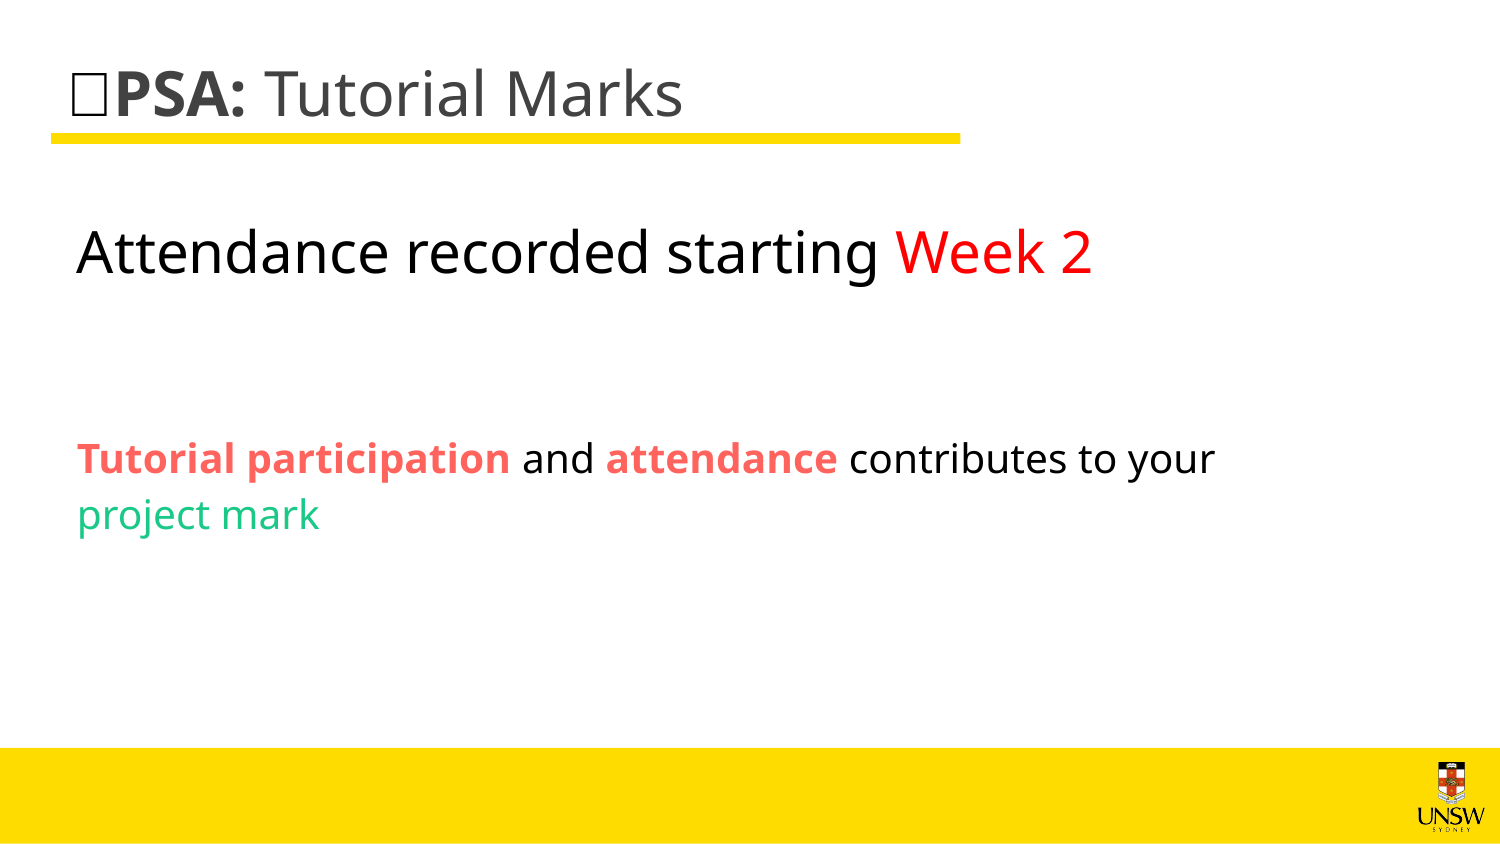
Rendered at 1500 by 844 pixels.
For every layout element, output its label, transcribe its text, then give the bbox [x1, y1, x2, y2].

text_box 🏡PSA: Tutorial Marks [51, 23, 1449, 144]
text_box [51, 133, 961, 144]
picture [1418, 762, 1485, 832]
text_box Attendance recorded starting Week 2 Tutorial participation and attendance contributes to your project mark [61, 200, 1308, 710]
